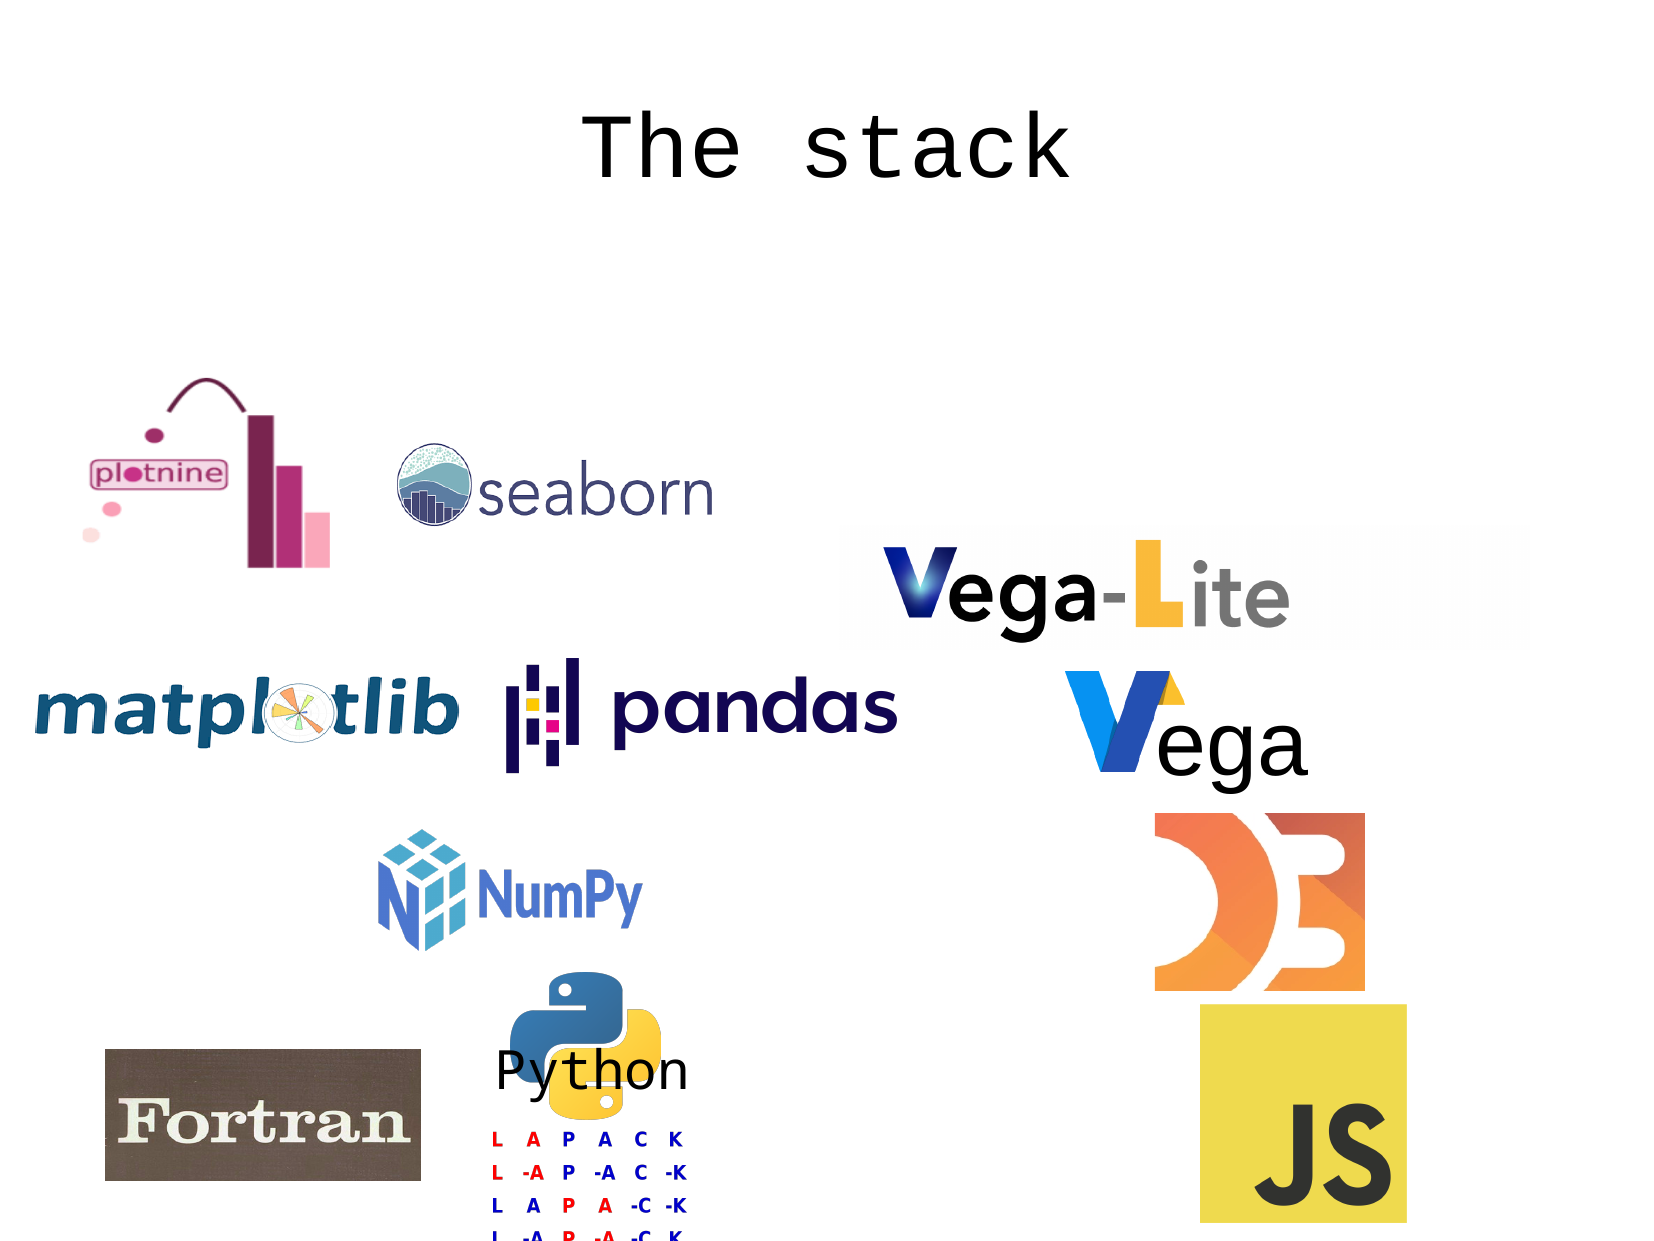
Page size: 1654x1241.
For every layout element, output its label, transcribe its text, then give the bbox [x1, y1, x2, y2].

picture [30, 644, 465, 781]
picture [390, 436, 721, 541]
text_box ega [1038, 692, 1426, 796]
picture [1154, 813, 1366, 991]
picture [82, 375, 331, 571]
picture [1200, 1004, 1407, 1223]
text_box Python [480, 1024, 910, 1101]
title The stack [82, 49, 1571, 257]
picture [1065, 671, 1185, 692]
picture [105, 1049, 421, 1181]
picture [480, 1101, 693, 1241]
picture [360, 525, 1531, 1024]
